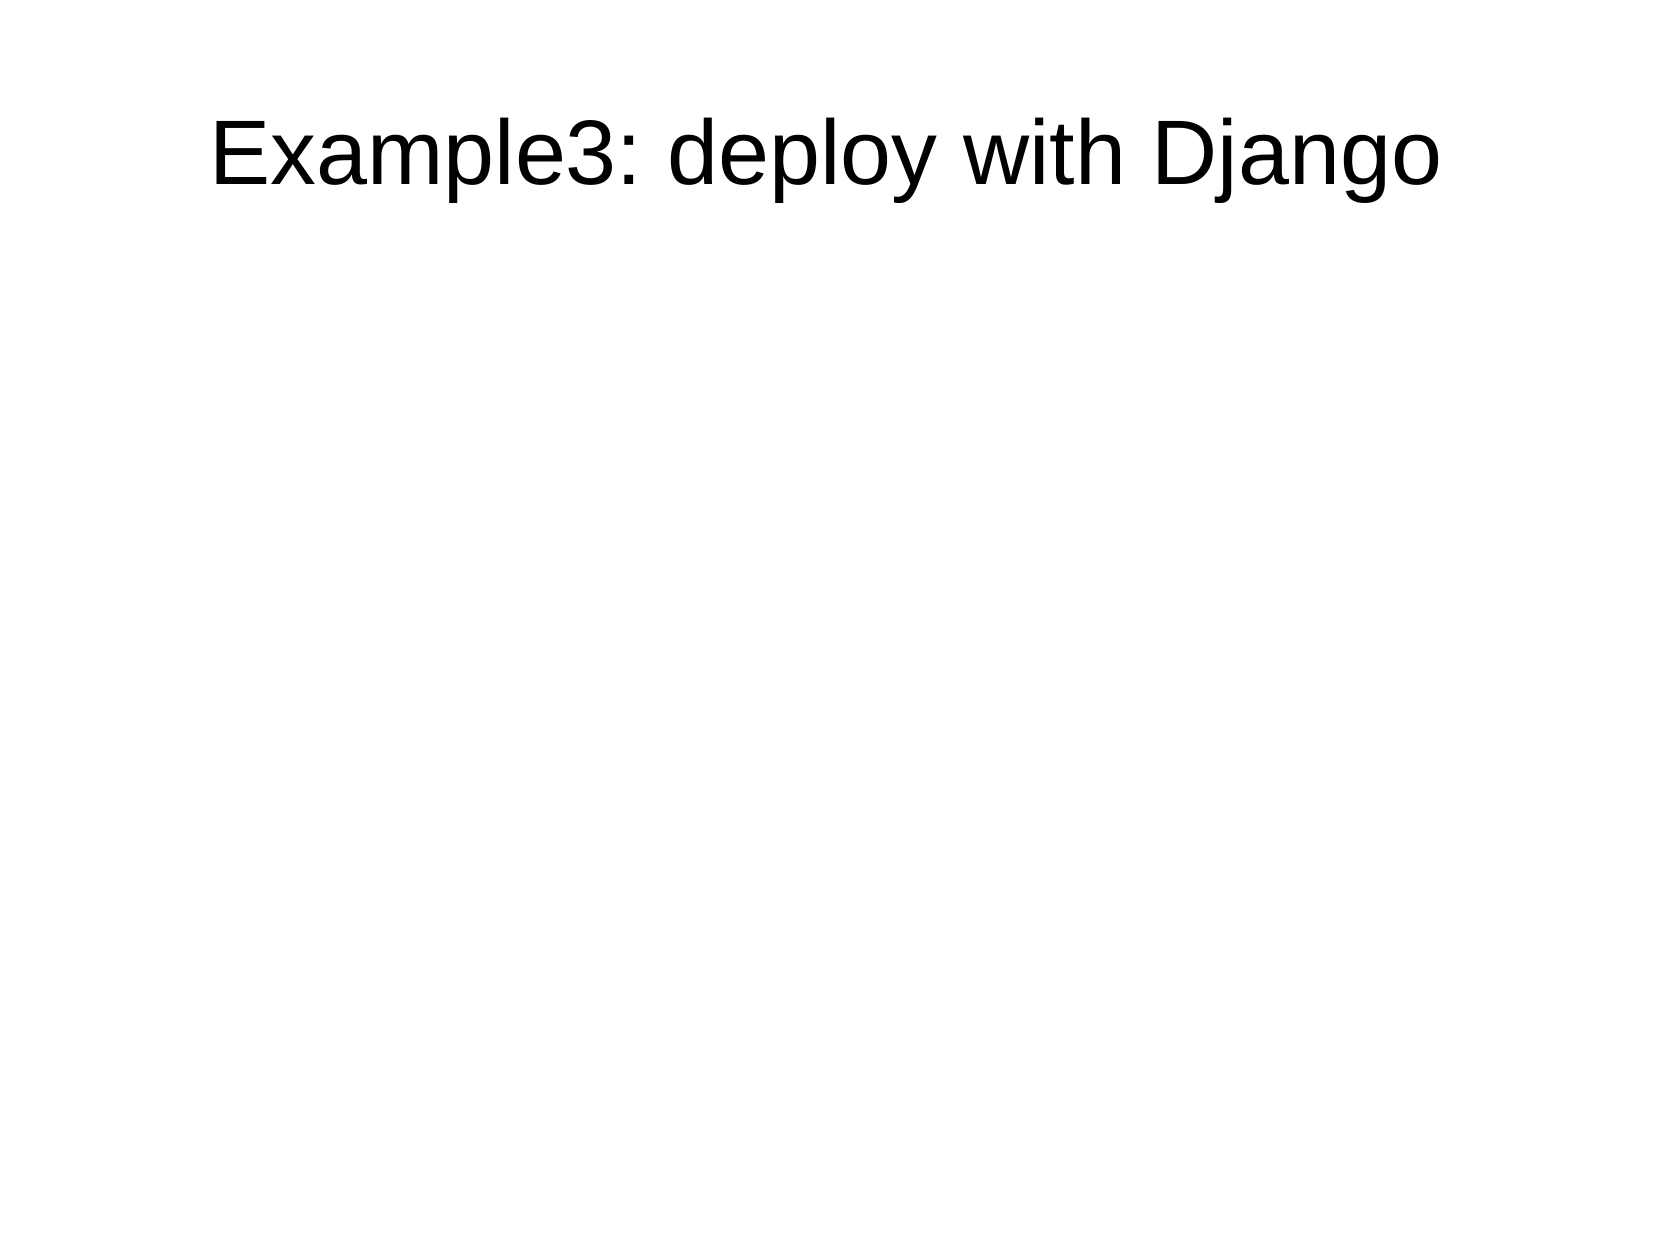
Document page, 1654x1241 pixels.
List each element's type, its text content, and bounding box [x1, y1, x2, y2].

title Example3: deploy with Django [82, 49, 1571, 257]
